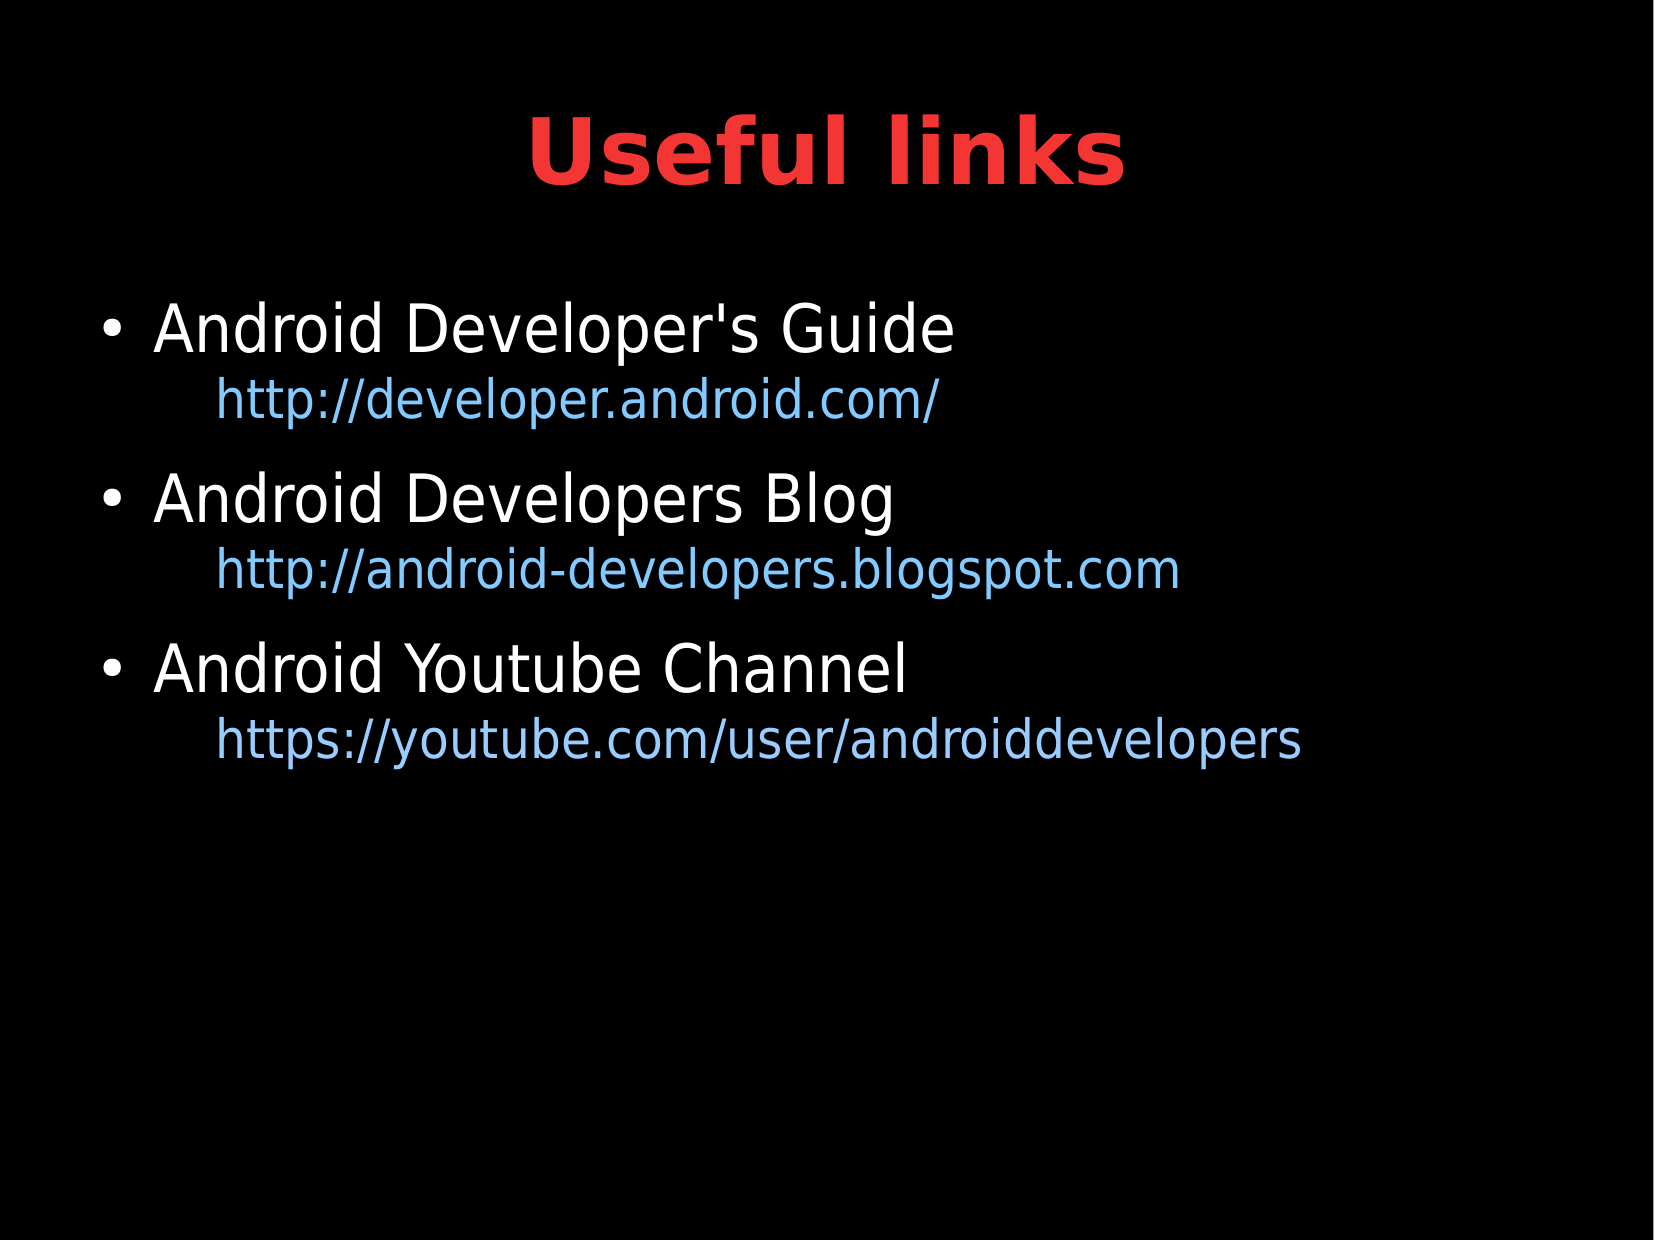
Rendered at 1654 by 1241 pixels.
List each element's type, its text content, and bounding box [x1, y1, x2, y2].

list Android Developer's Guide http://developer.android.com/ Android Developers Blog http://android-developers.blogspot.com Android Youtube Channel https://youtube.com/user/androiddevelopers [82, 290, 1538, 1010]
title Useful links [82, 49, 1571, 257]
